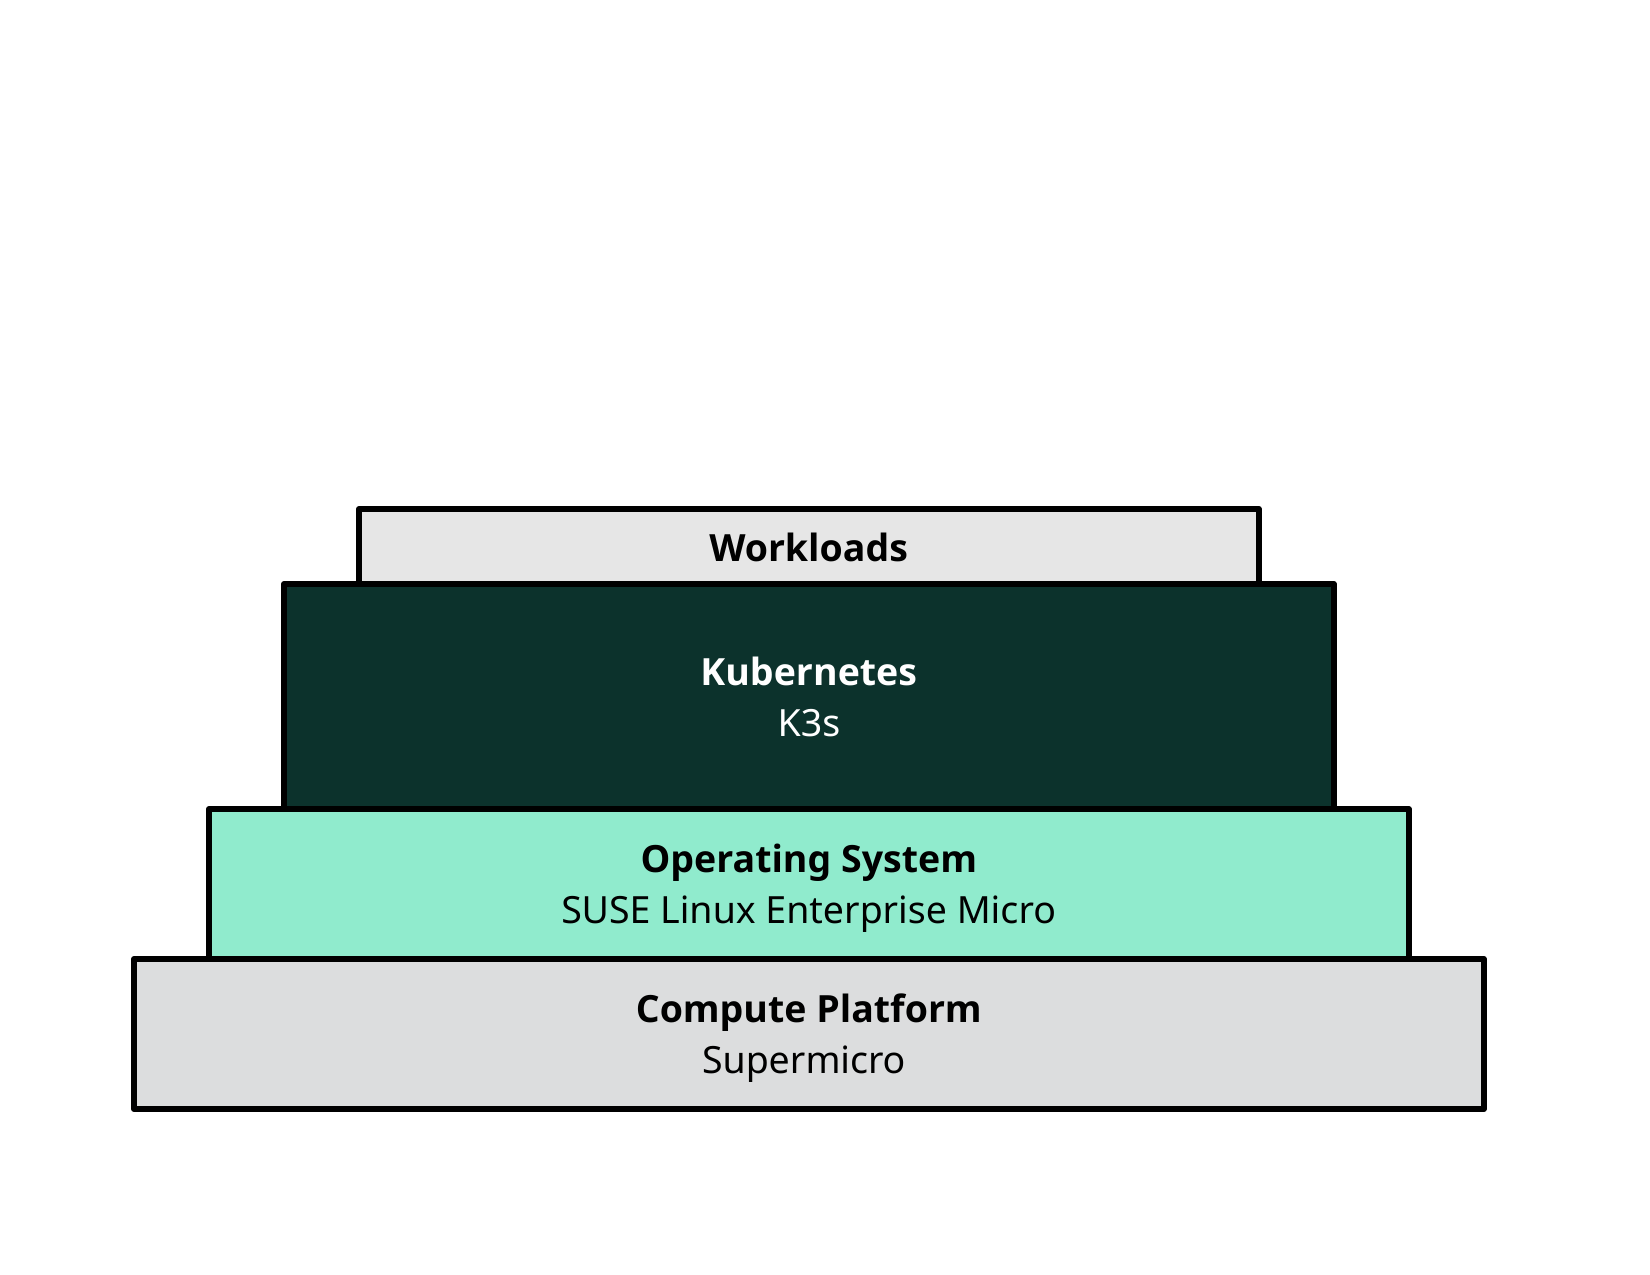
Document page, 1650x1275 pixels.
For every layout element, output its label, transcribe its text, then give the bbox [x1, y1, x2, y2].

text_box Workloads [358, 508, 1259, 584]
text_box Kubernetes K3s [283, 583, 1334, 809]
text_box Operating System SUSE Linux Enterprise Micro [208, 809, 1409, 960]
text_box Compute Platform Supermicro [133, 958, 1484, 1109]
